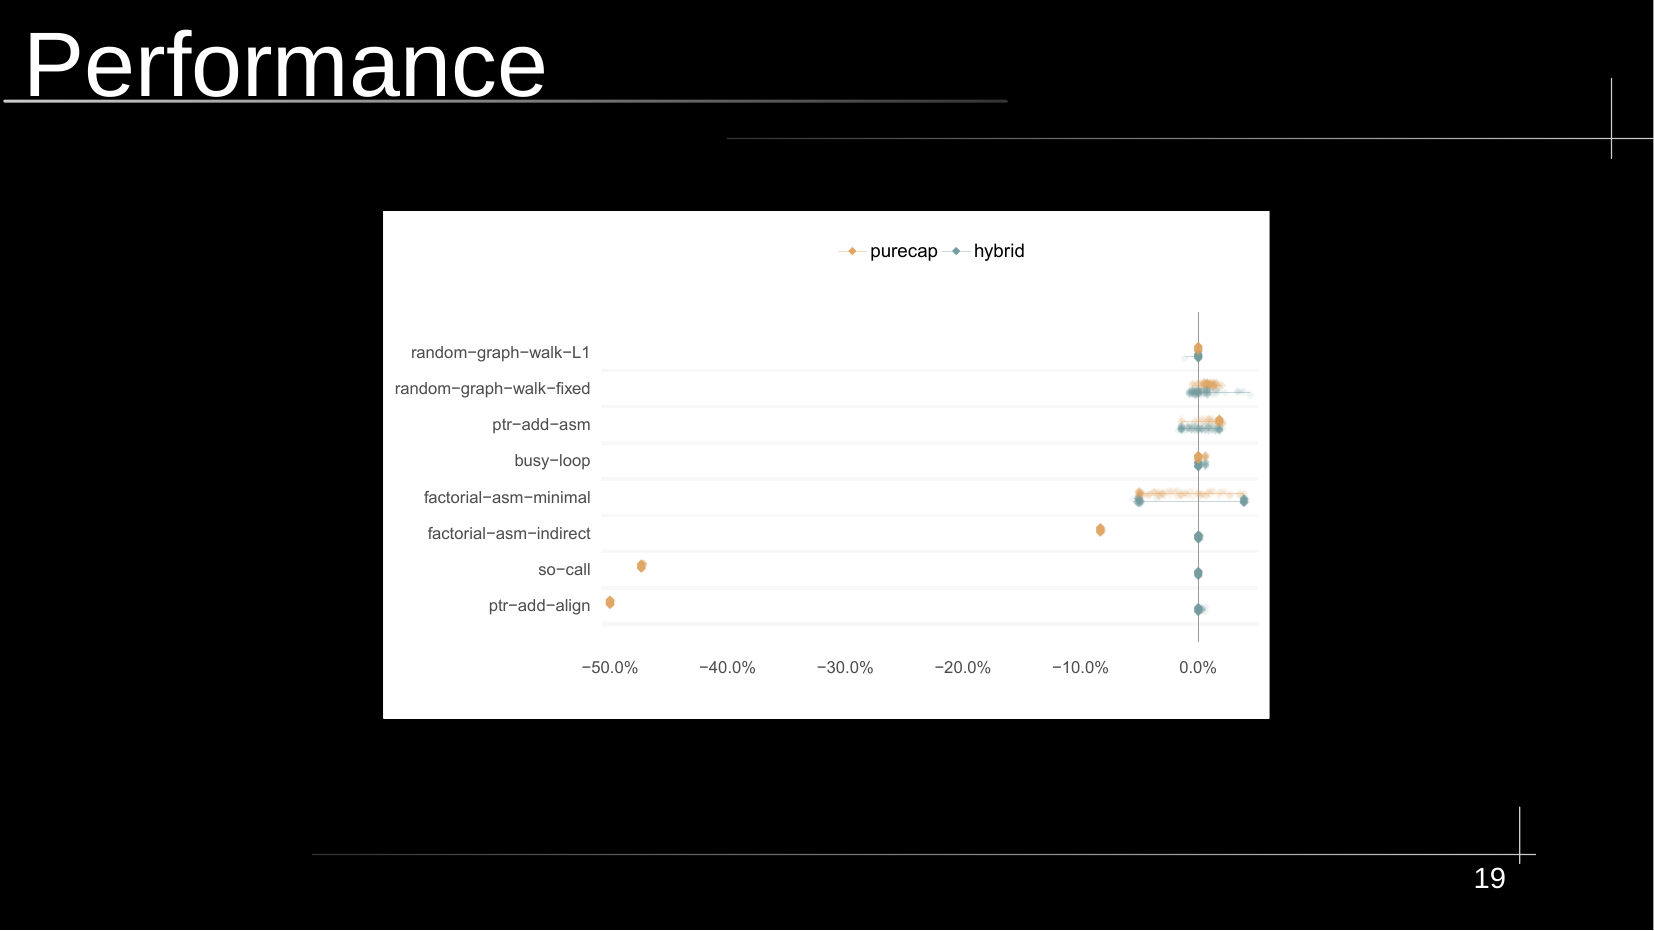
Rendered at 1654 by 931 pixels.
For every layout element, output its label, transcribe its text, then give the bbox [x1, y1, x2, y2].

title Performance [23, 11, 1589, 119]
picture [383, 211, 1270, 719]
